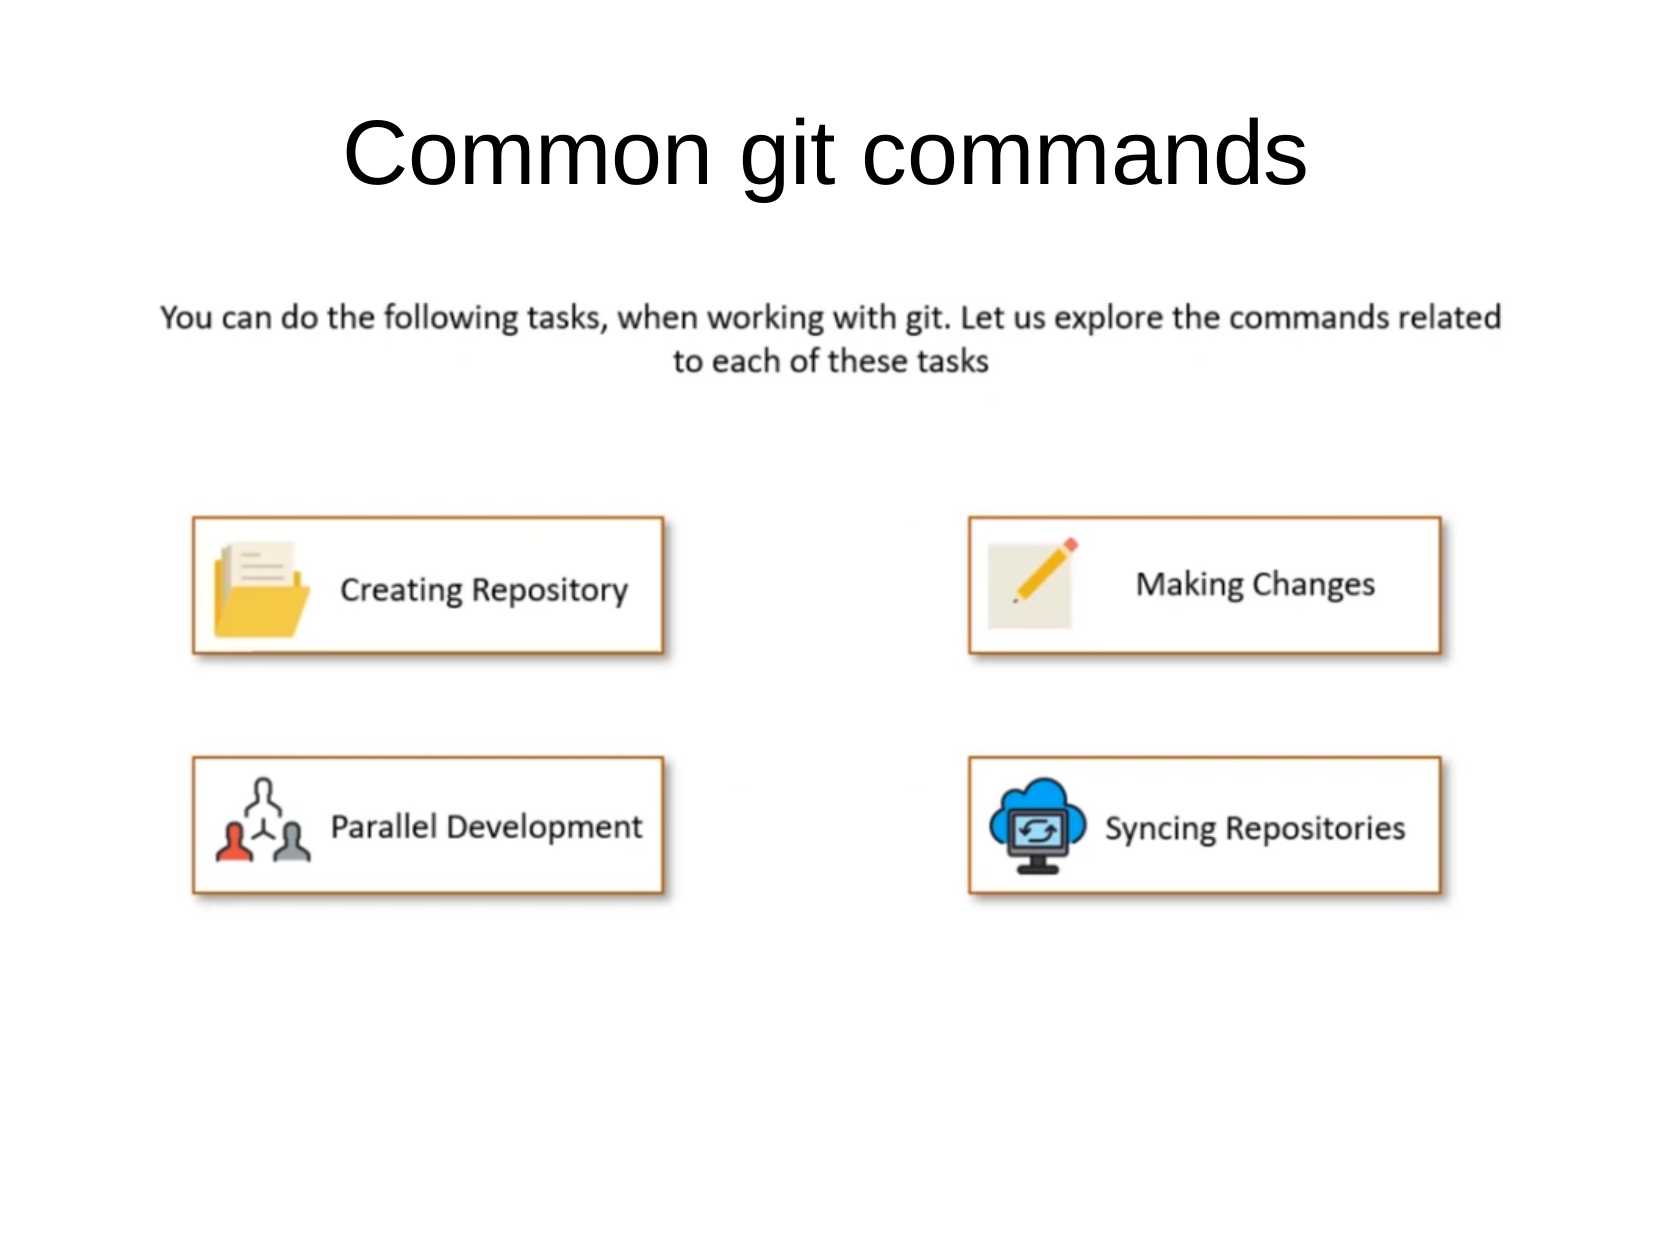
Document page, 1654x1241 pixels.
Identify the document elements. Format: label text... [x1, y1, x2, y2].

picture [125, 275, 1548, 975]
title Common git commands [82, 49, 1571, 257]
